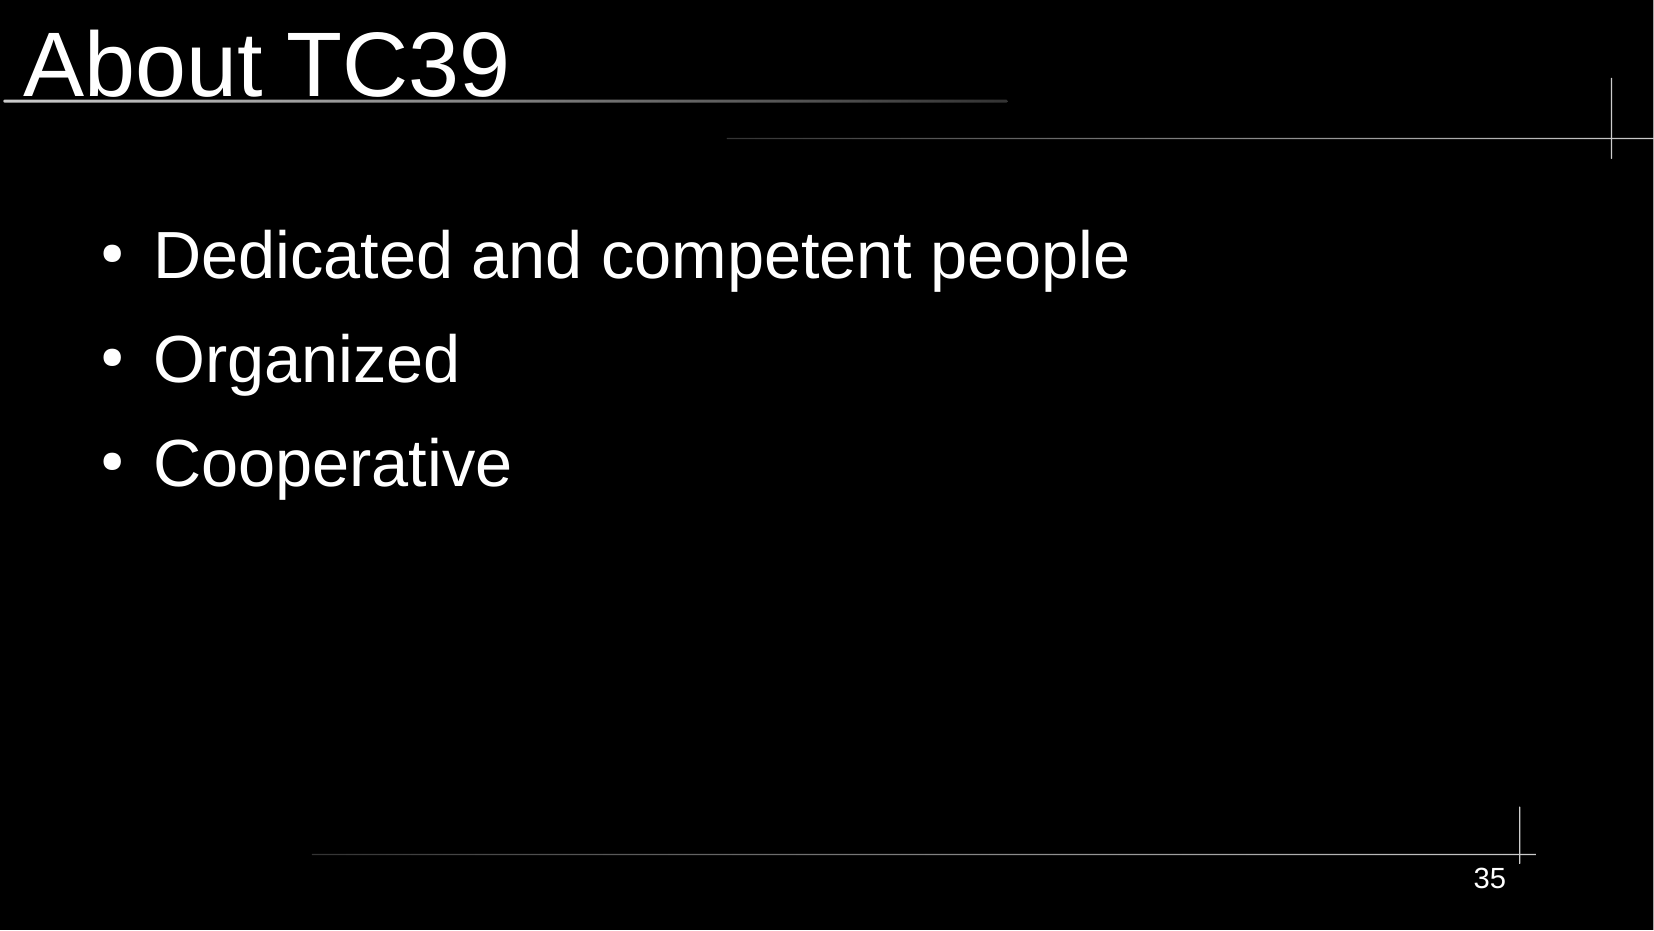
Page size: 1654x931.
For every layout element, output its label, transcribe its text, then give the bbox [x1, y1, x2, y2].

list Dedicated and competent people Organized Cooperative [82, 217, 1571, 758]
title About TC39 [23, 11, 1589, 119]
